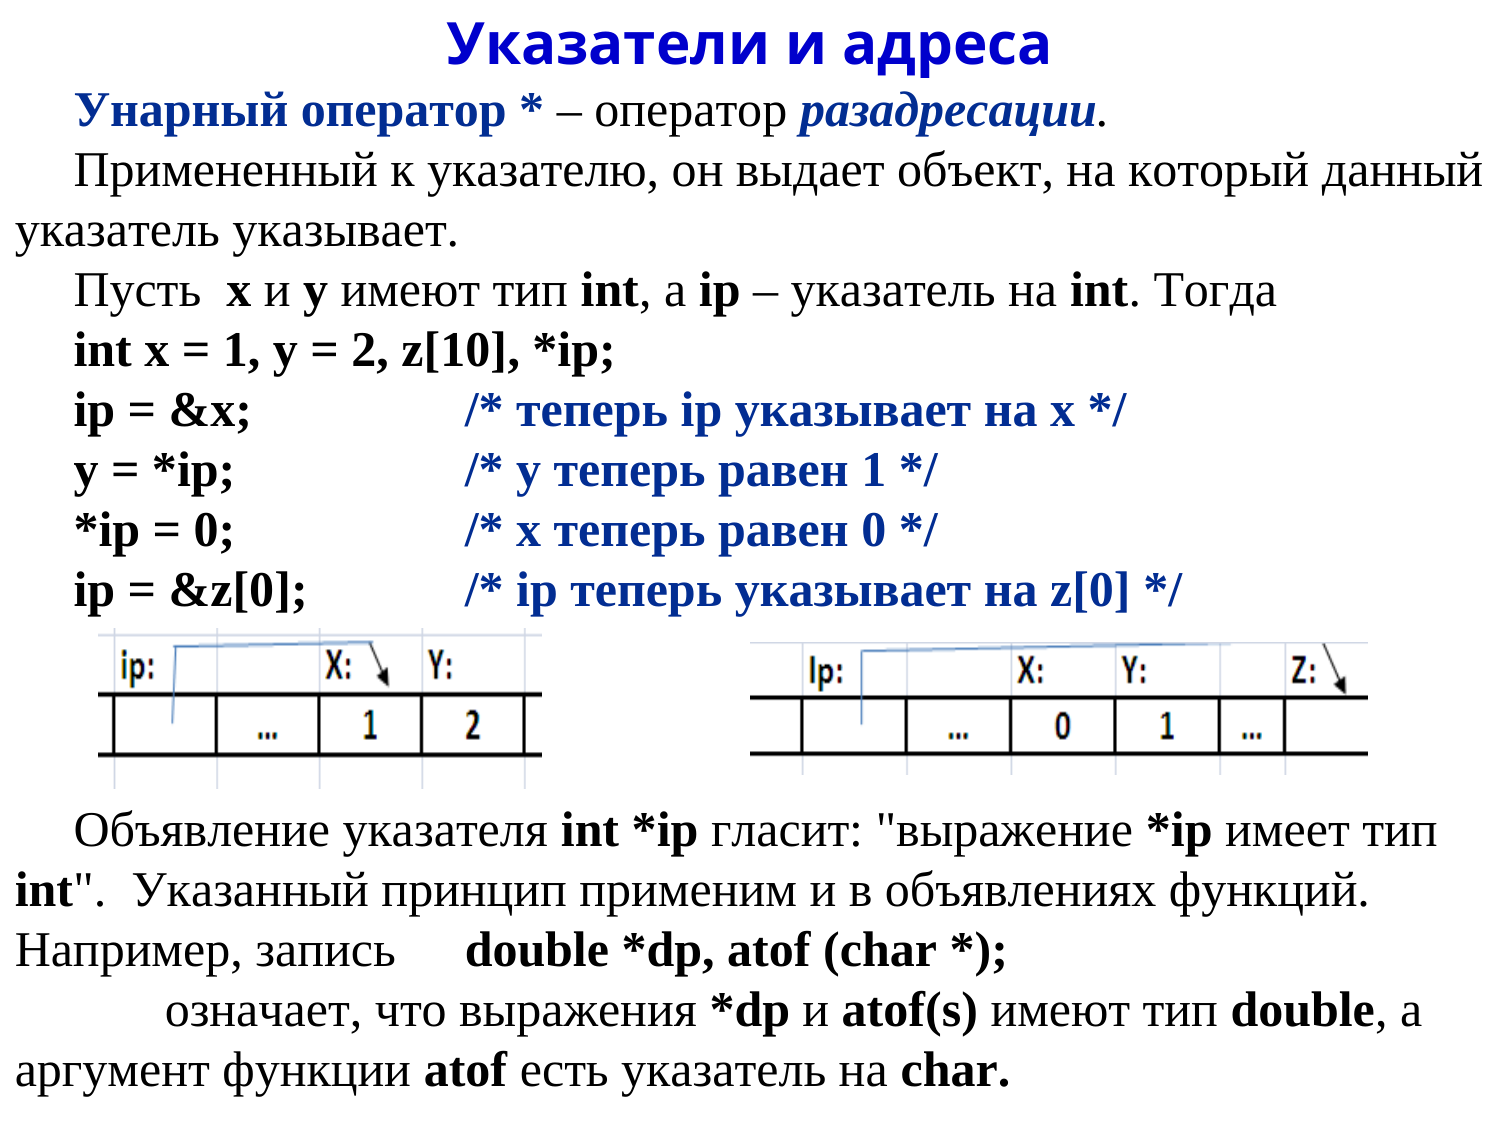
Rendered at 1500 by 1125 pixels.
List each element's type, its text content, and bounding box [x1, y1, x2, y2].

picture [98, 628, 542, 789]
picture [750, 642, 1368, 775]
text_box Унарный оператор * – оператор разадресации. Примененный к указателю, он выдает объект, на который данный указатель указывает. Пусть х и у имеют тип int, a ip – указатель на int. Тогда int х = 1, у = 2, z[10], *ip; ip = &x; /* теперь ip указывает на х */ у = *ip; /* у теперь равен 1 */ *ip = 0; /* х теперь равен 0 */ ip = &z[0]; /* ip теперь указывает на z[0] */ Объявление указателя int *ip гласит: "выражение *ip имеет тип int". Указанный принцип применим и в объявлениях функций. Например, запись double *dp, atof (char *); означает, что выражения *dp и atof(s) имеют тип double, а аргумент функции atof есть указатель на char. [0, 68, 1500, 1104]
text_box Указатели и адреса [0, 0, 1500, 68]
